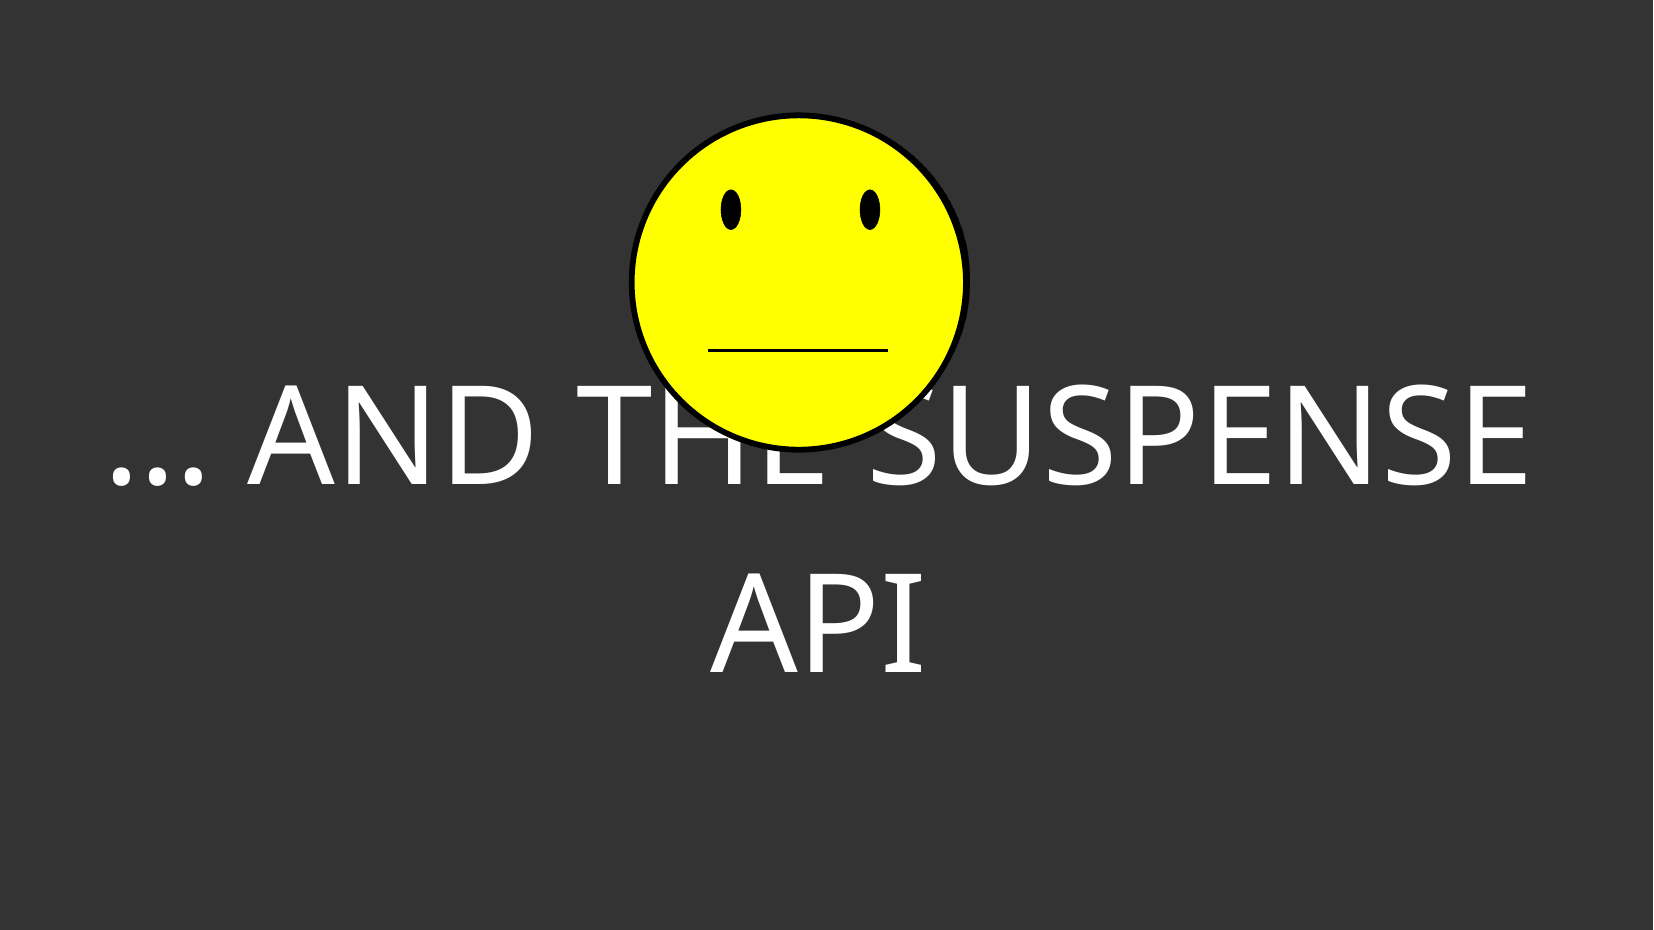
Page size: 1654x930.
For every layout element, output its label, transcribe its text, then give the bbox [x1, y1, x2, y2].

picture [560, 39, 1021, 691]
subtitle … AND THE SUSPENSE API [75, 165, 1563, 886]
